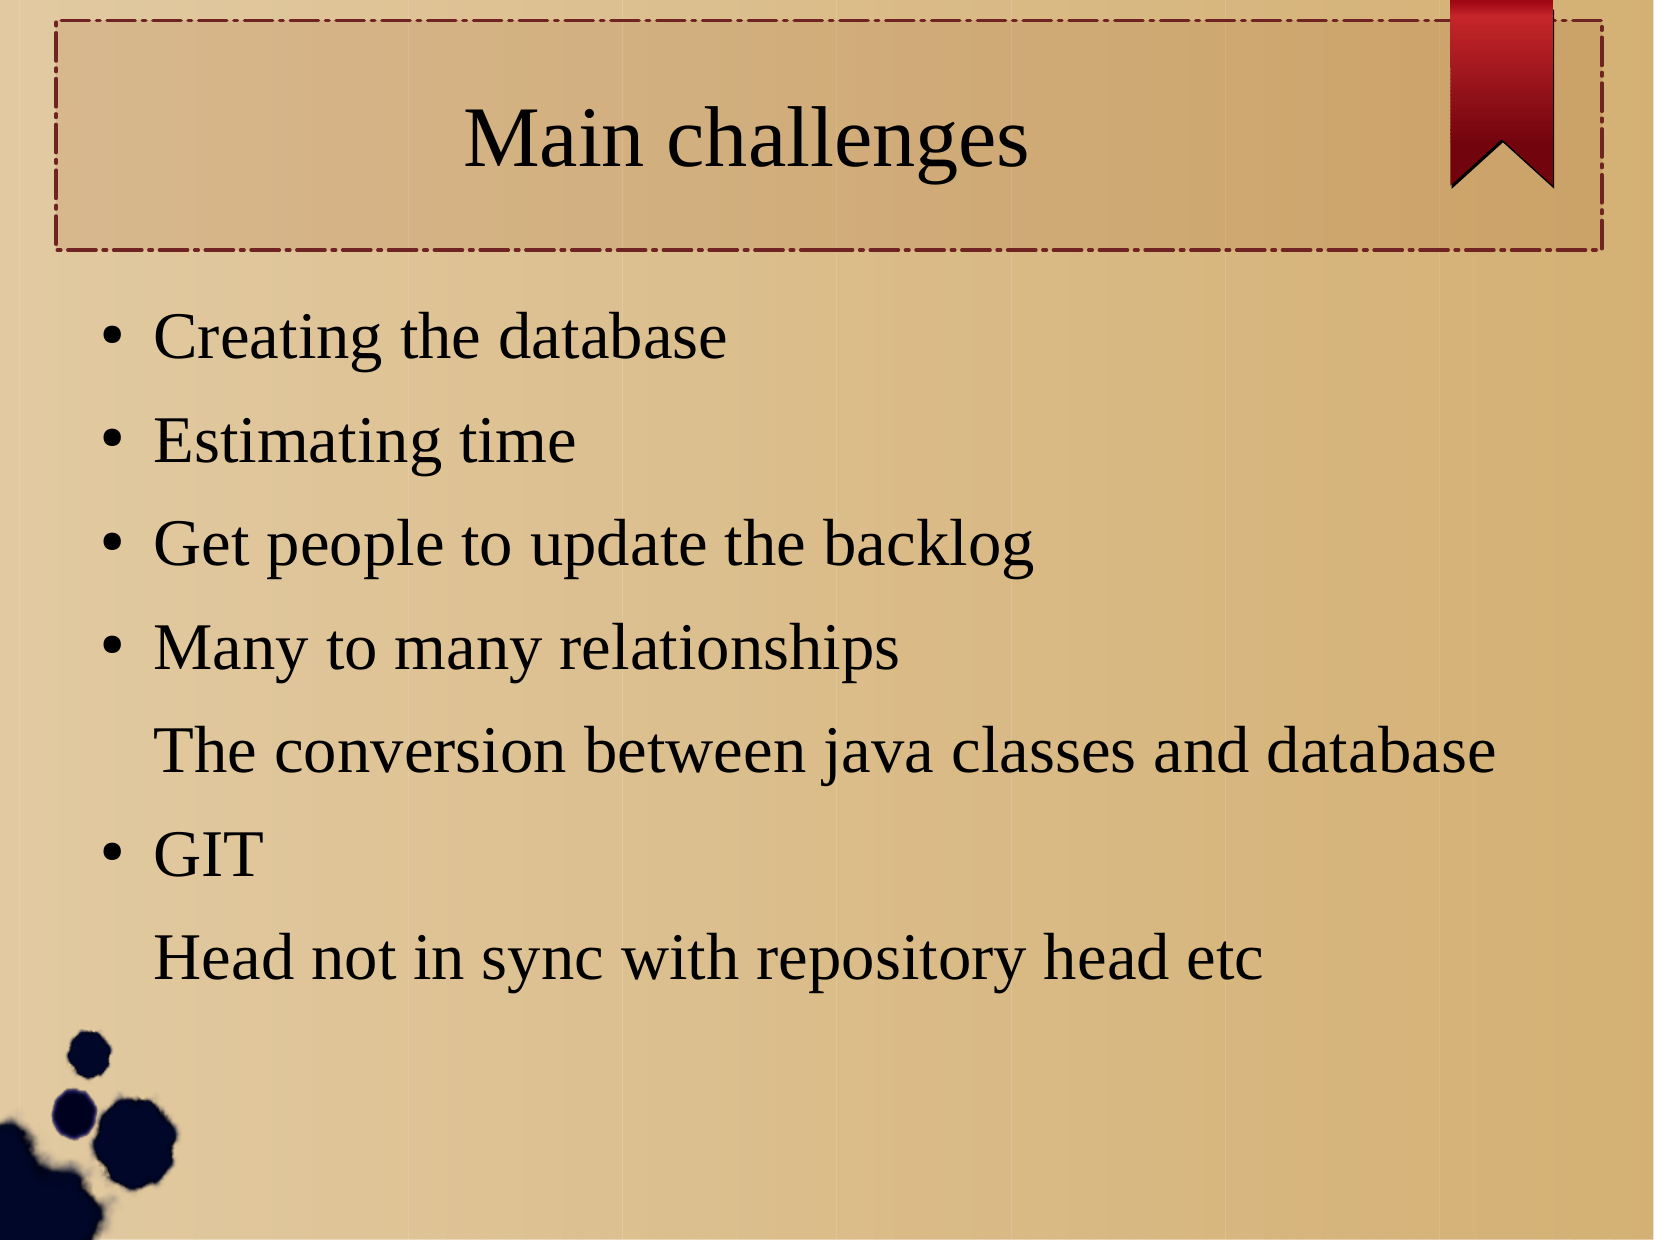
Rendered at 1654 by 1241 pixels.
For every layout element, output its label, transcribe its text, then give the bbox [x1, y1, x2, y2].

list Creating the database Estimating time Get people to update the backlog Many to many relationships The conversion between java classes and database GIT Head not in sync with repository head etc [82, 299, 1571, 1019]
title Main challenges [82, 47, 1412, 229]
